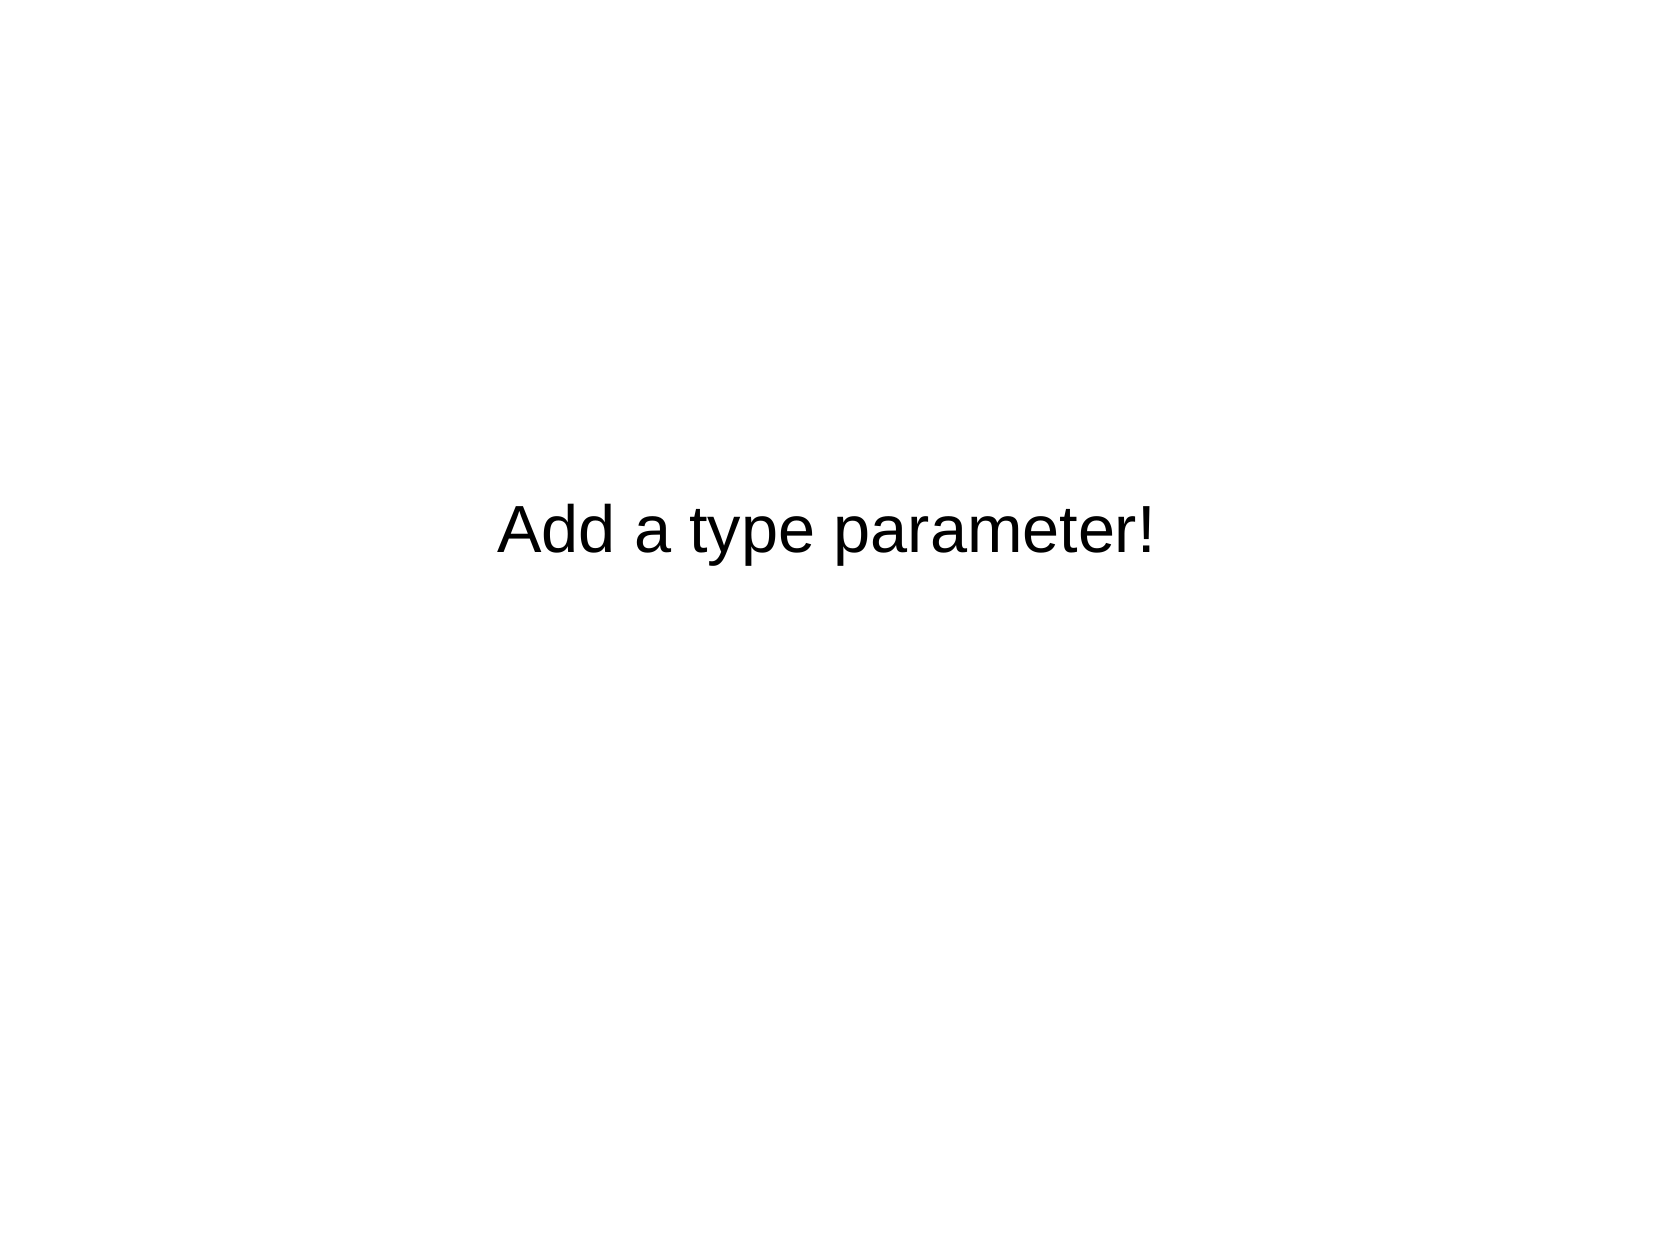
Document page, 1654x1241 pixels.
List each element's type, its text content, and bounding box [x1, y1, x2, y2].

subtitle Add a type parameter! [82, 49, 1571, 1010]
